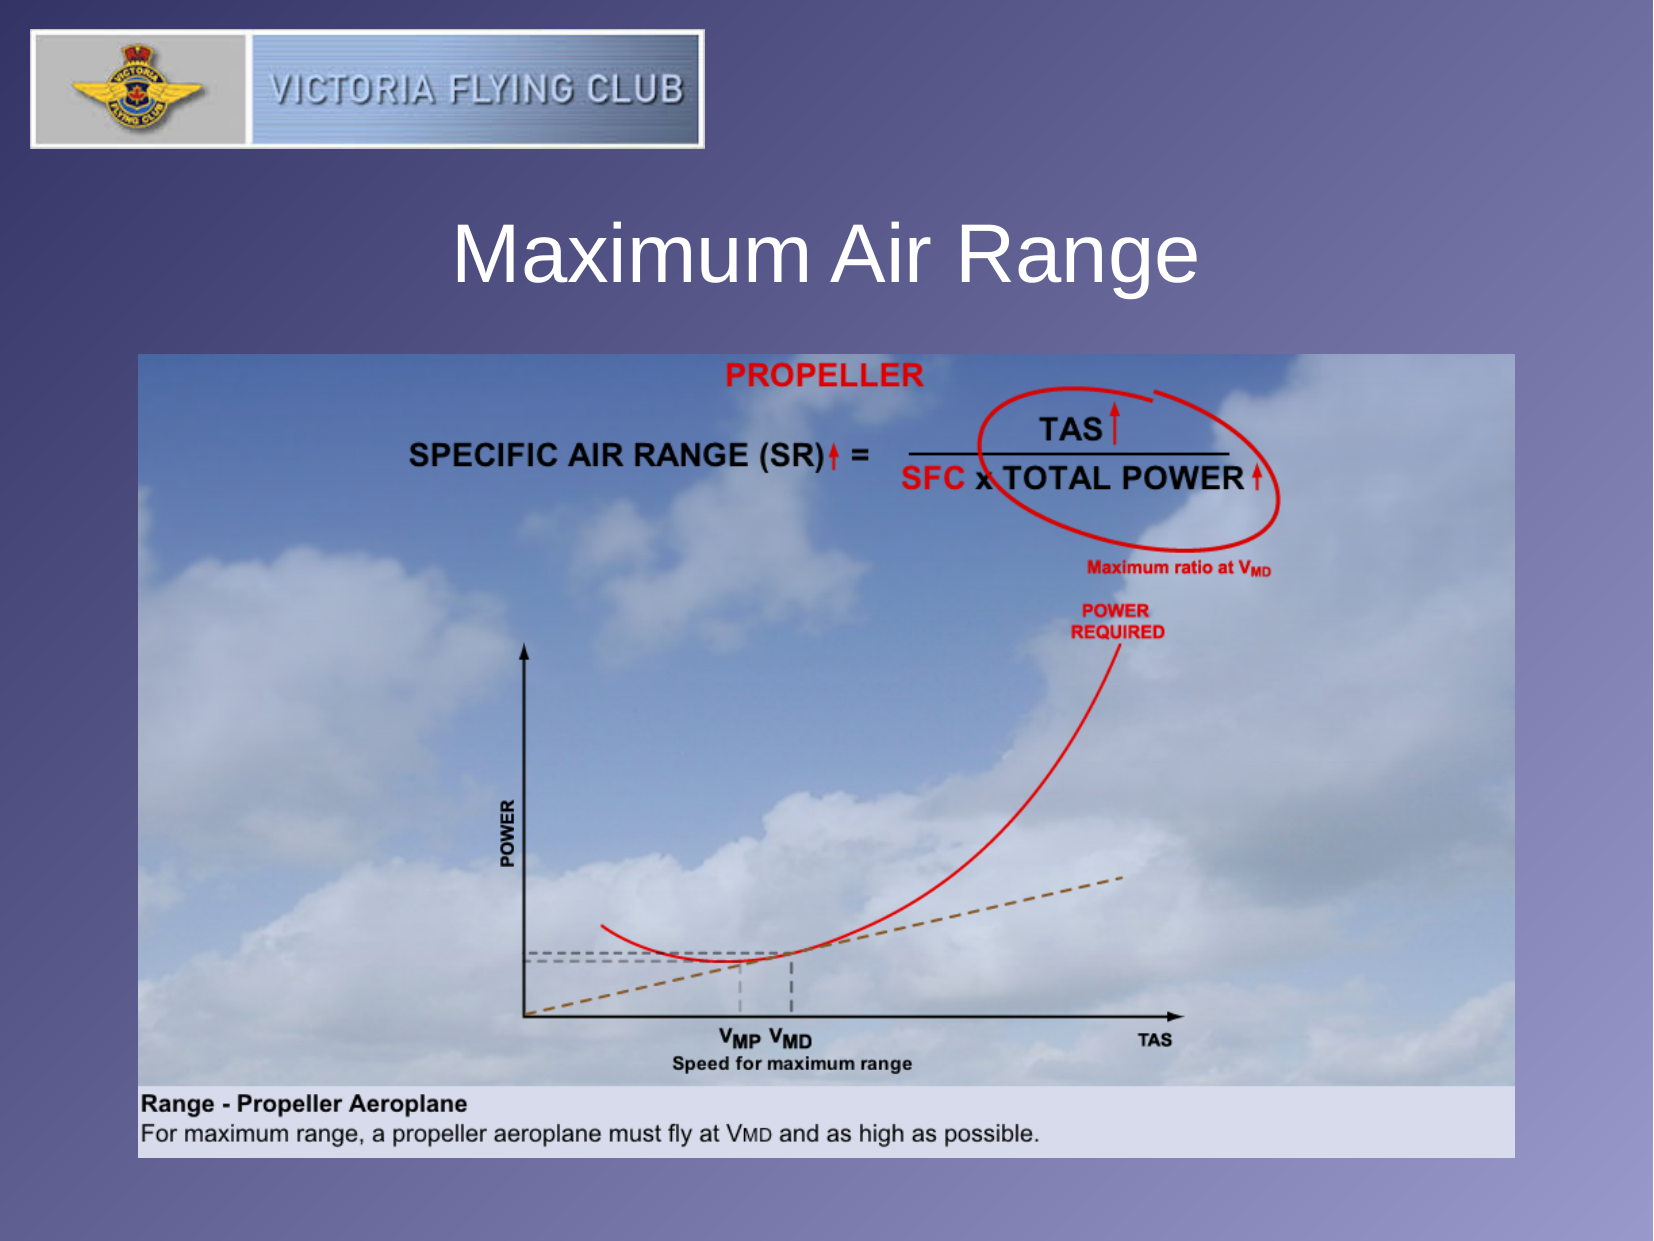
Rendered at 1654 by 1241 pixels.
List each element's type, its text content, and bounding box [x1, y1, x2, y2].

picture [138, 354, 1515, 1158]
picture [30, 29, 705, 149]
title Maximum Air Range [82, 150, 1571, 358]
